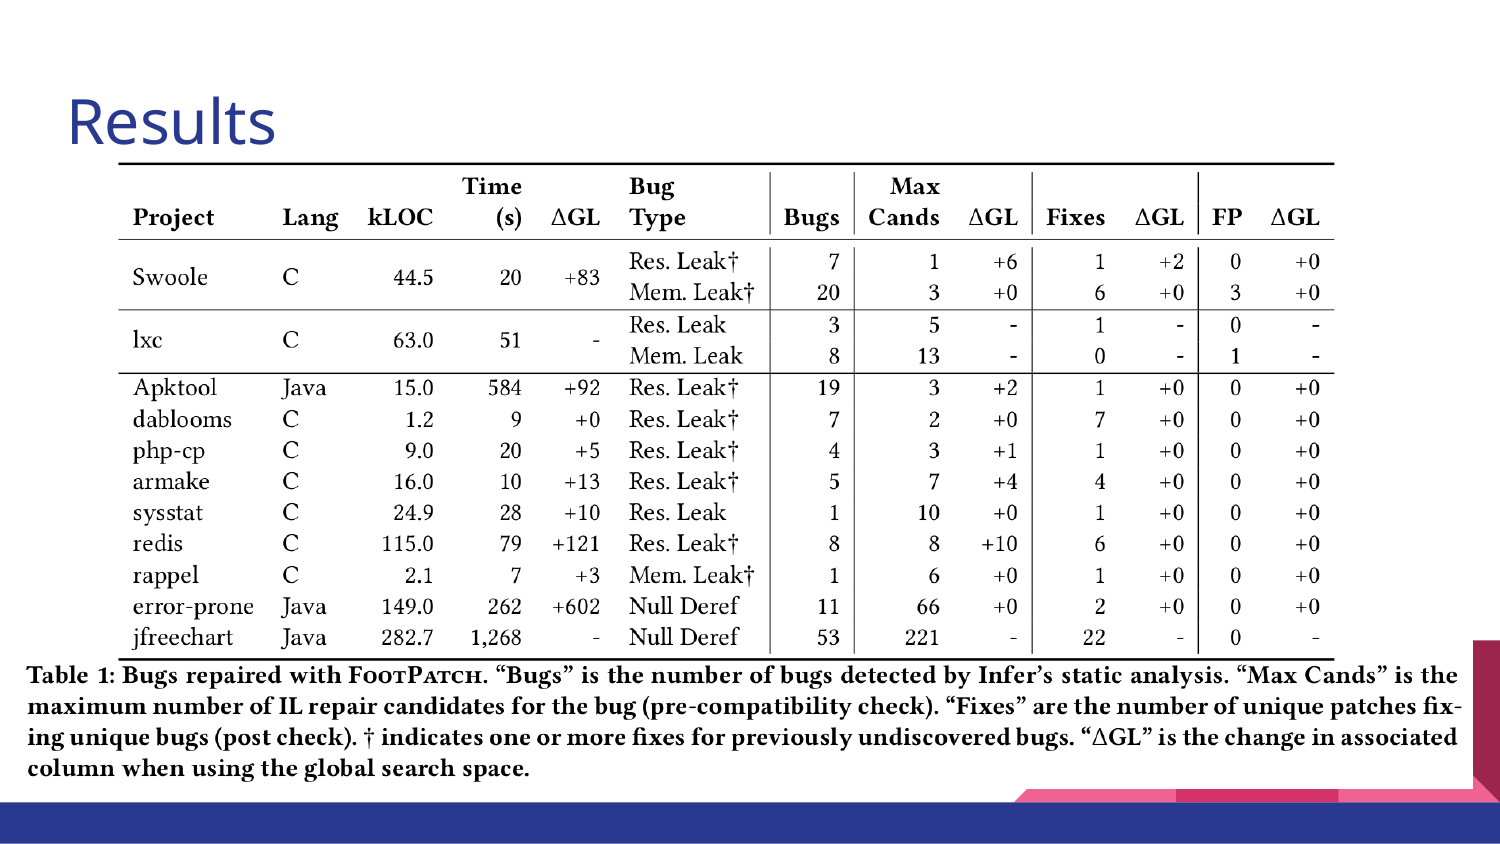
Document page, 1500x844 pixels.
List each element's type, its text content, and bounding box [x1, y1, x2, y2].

title Results [51, 67, 1449, 167]
picture [18, 131, 1473, 789]
